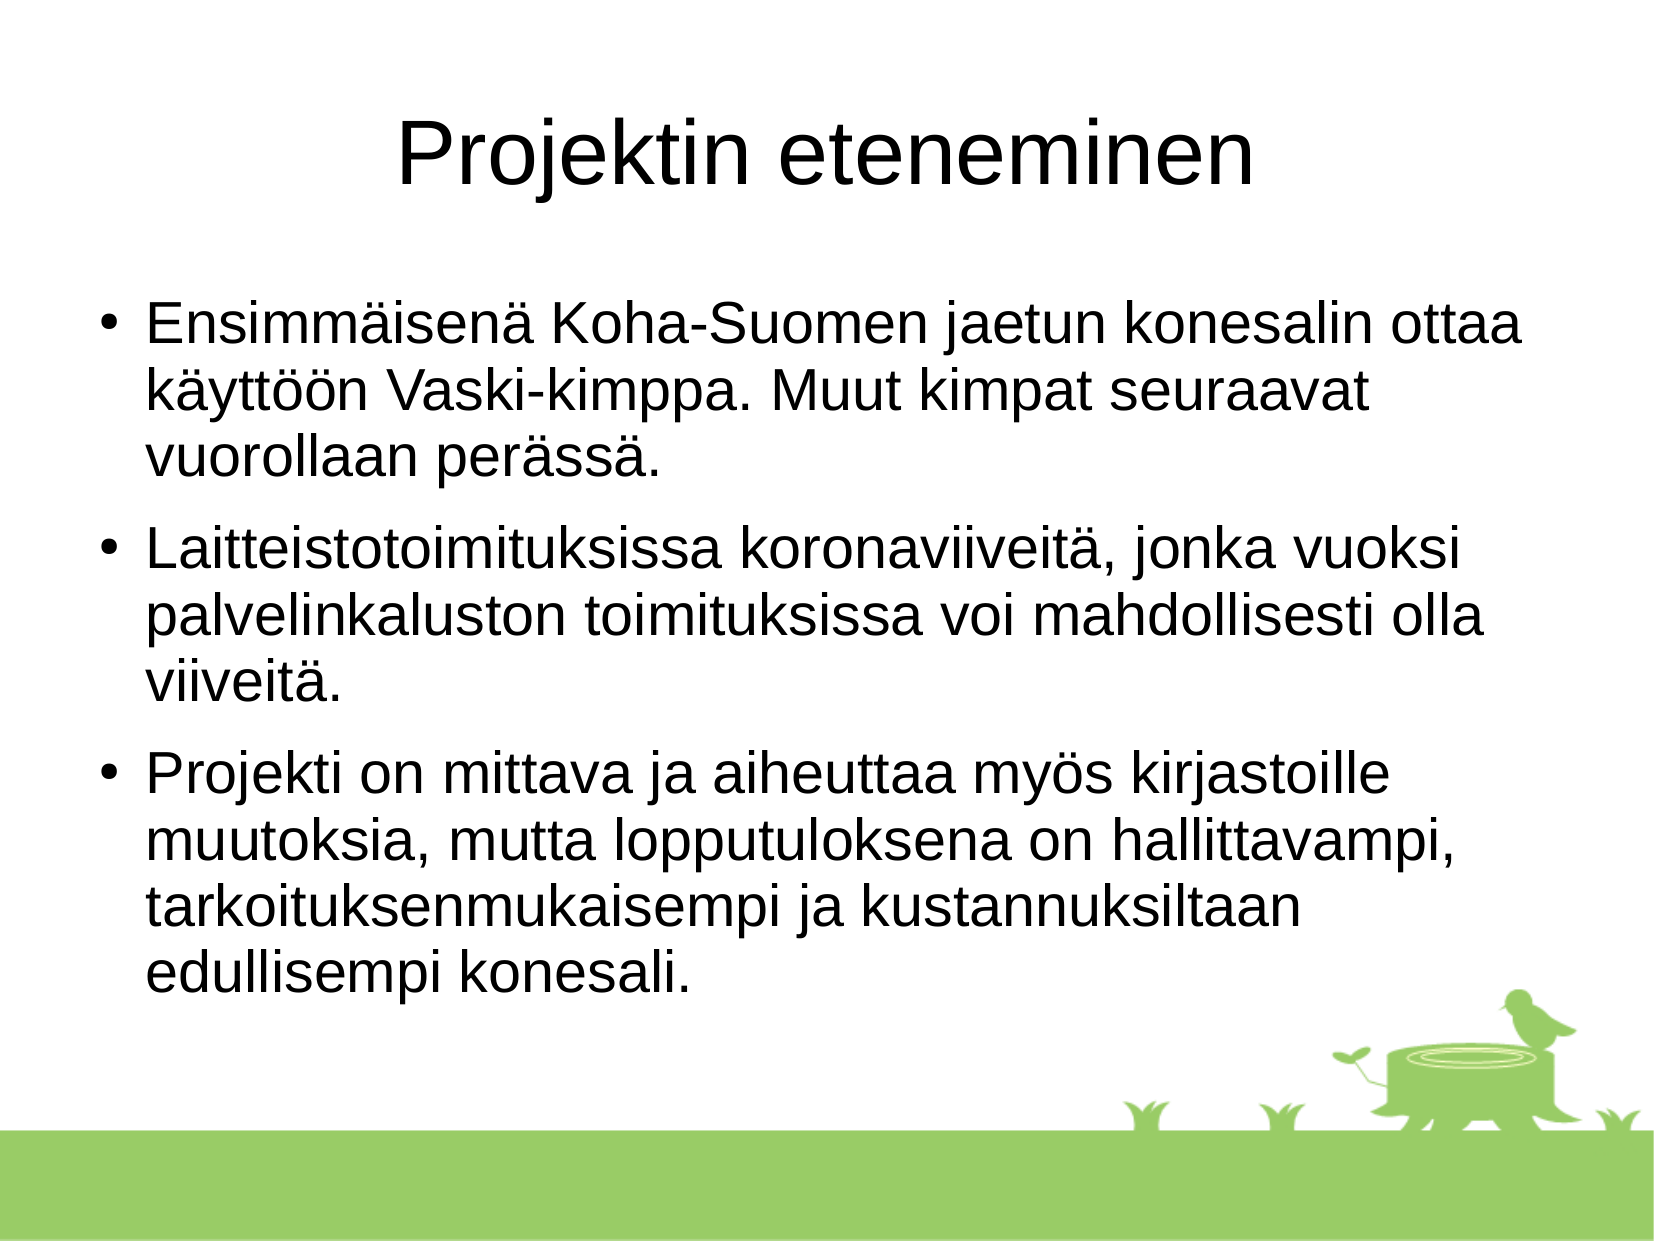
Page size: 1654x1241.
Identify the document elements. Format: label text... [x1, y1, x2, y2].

title Projektin eteneminen [82, 49, 1571, 257]
list Ensimmäisenä Koha-Suomen jaetun konesalin ottaa käyttöön Vaski-kimppa. Muut kimpat seuraavat vuorollaan perässä. Laitteistotoimituksissa koronaviiveitä, jonka vuoksi palvelinkaluston toimituksissa voi mahdollisesti olla viiveitä. Projekti on mittava ja aiheuttaa myös kirjastoille muutoksia, mutta lopputuloksena on hallittavampi, tarkoituksenmukaisempi ja kustannuksiltaan edullisempi konesali. [82, 290, 1571, 1010]
picture [0, 0, 1654, 1241]
